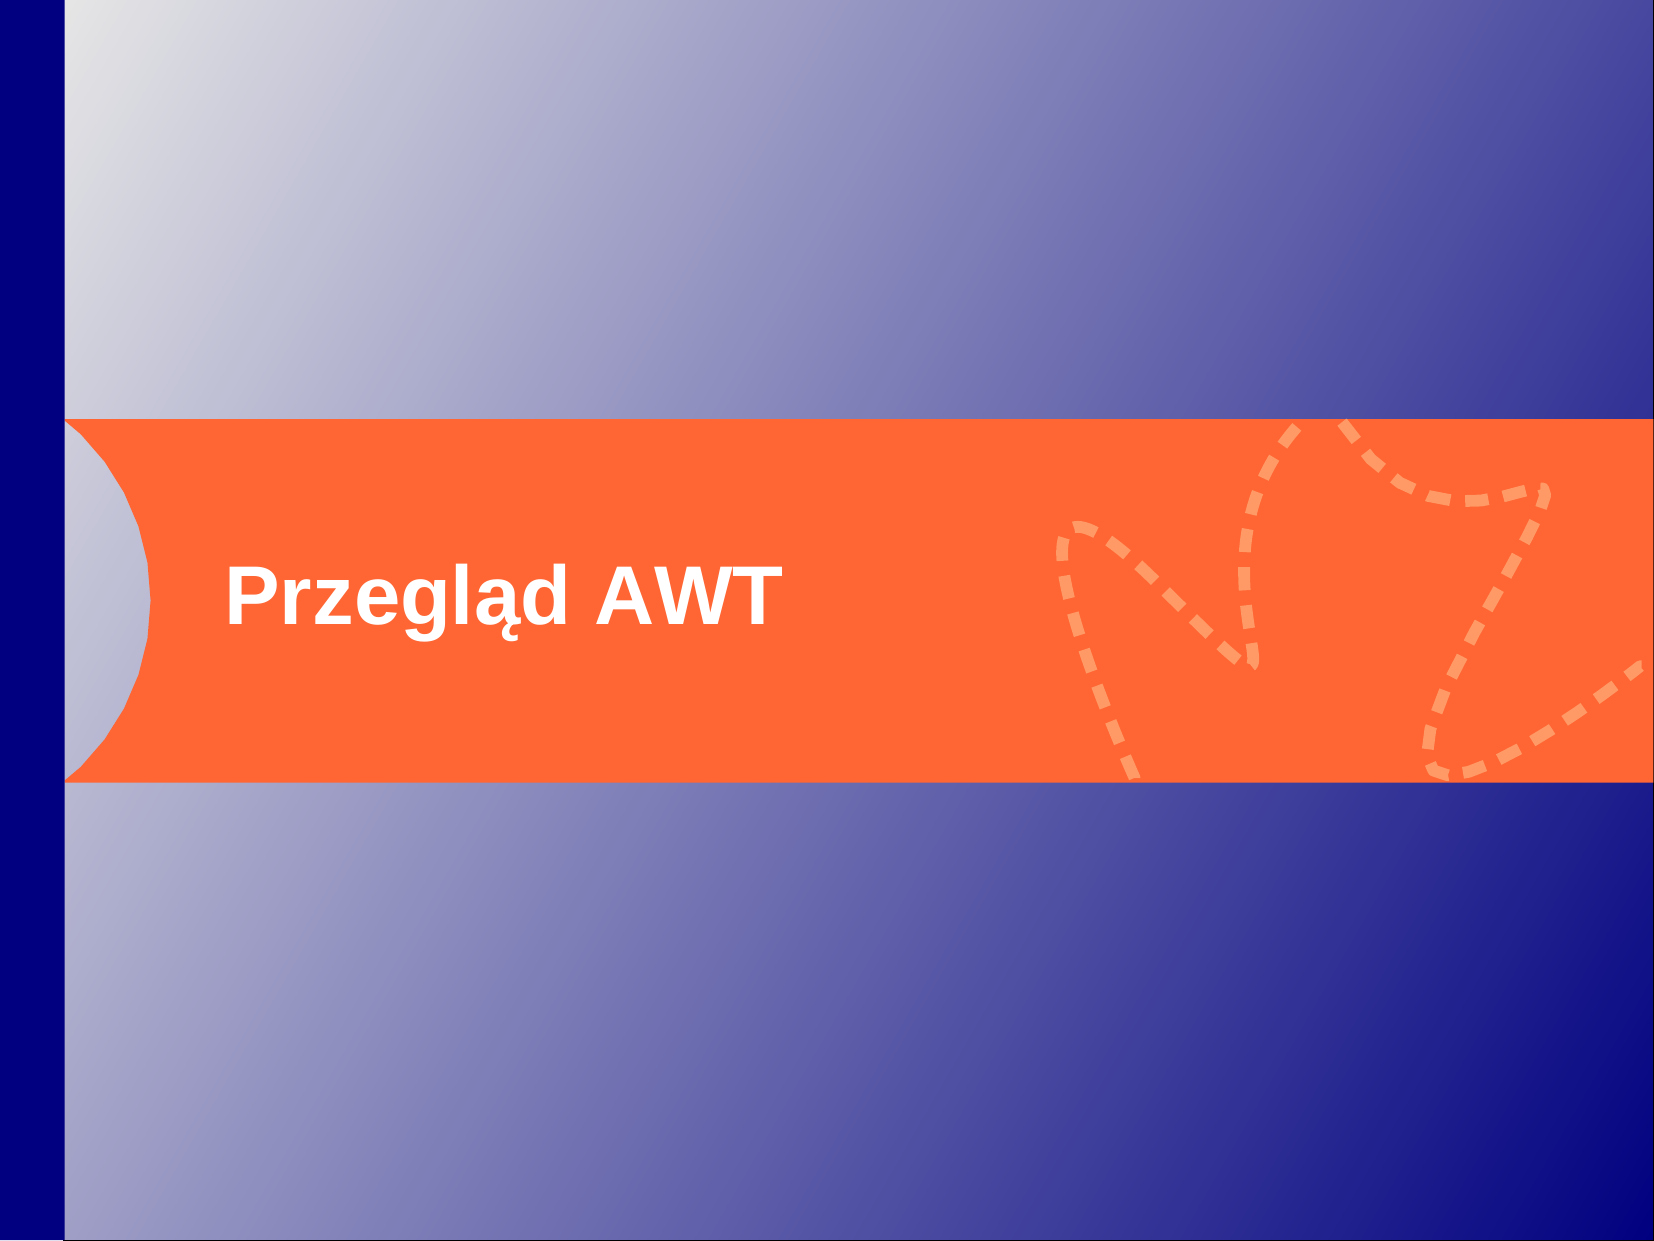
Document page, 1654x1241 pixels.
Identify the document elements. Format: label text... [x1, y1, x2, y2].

title Przegląd AWT [224, 497, 1093, 704]
